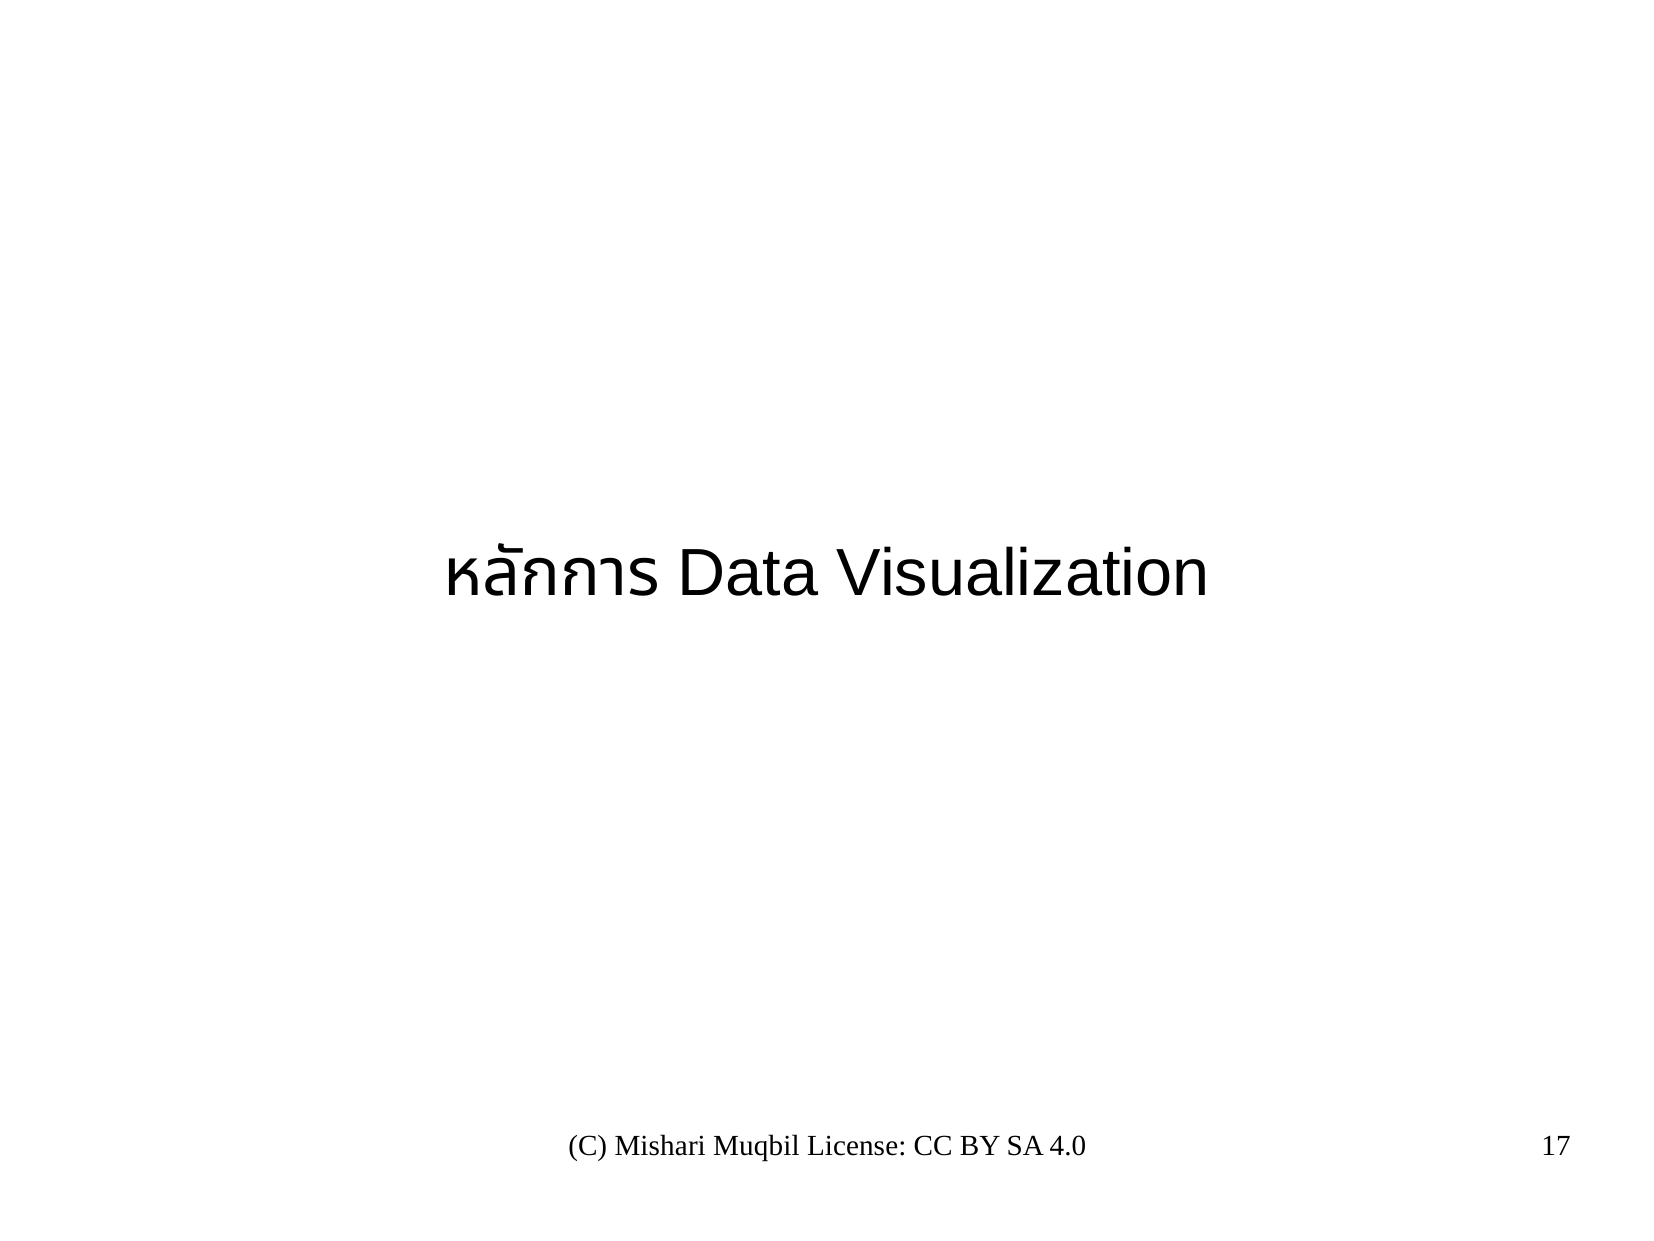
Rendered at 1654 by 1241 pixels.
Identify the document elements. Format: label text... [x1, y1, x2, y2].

subtitle หลักการ Data Visualization [82, 49, 1571, 1109]
